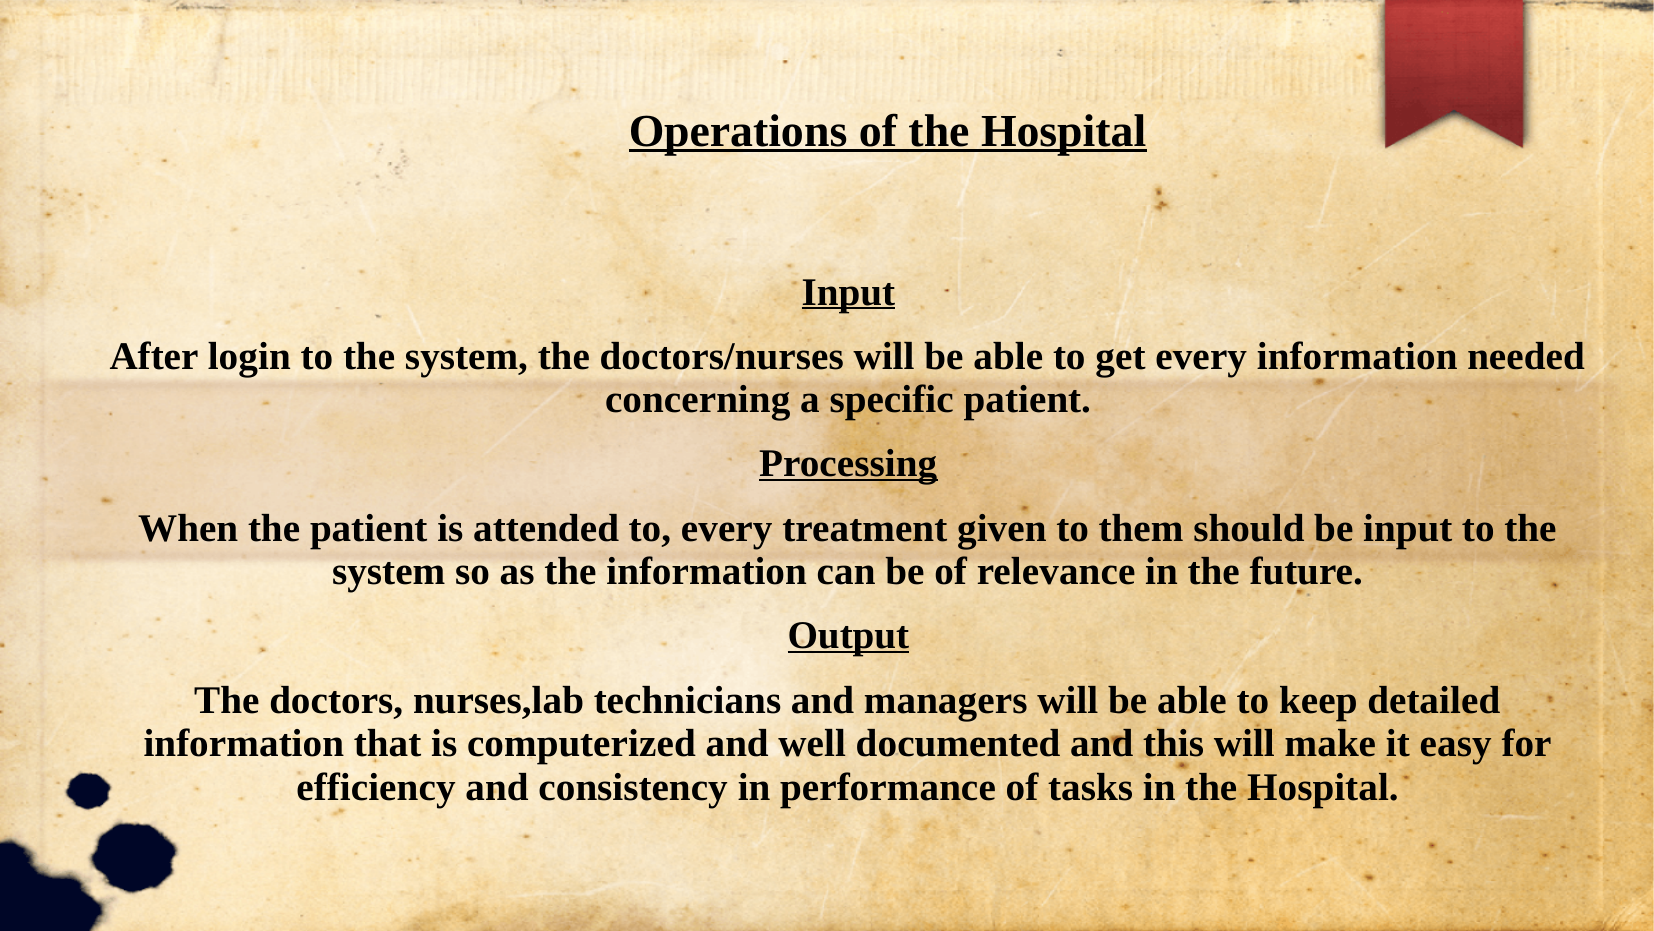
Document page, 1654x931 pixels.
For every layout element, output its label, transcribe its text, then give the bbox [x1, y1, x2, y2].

picture [0, 0, 1654, 931]
title Operations of the Hospital [82, 37, 1576, 226]
list Input After login to the system, the doctors/nurses will be able to get every information needed concerning a specific patient. Processing When the patient is attended to, every treatment given to them should be input to the system so as the information can be of relevance in the future. Output The doctors, nurses,lab technicians and managers will be able to keep detailed information that is computerized and well documented and this will make it easy for efficiency and consistency in performance of tasks in the Hospital. [101, 270, 1591, 810]
